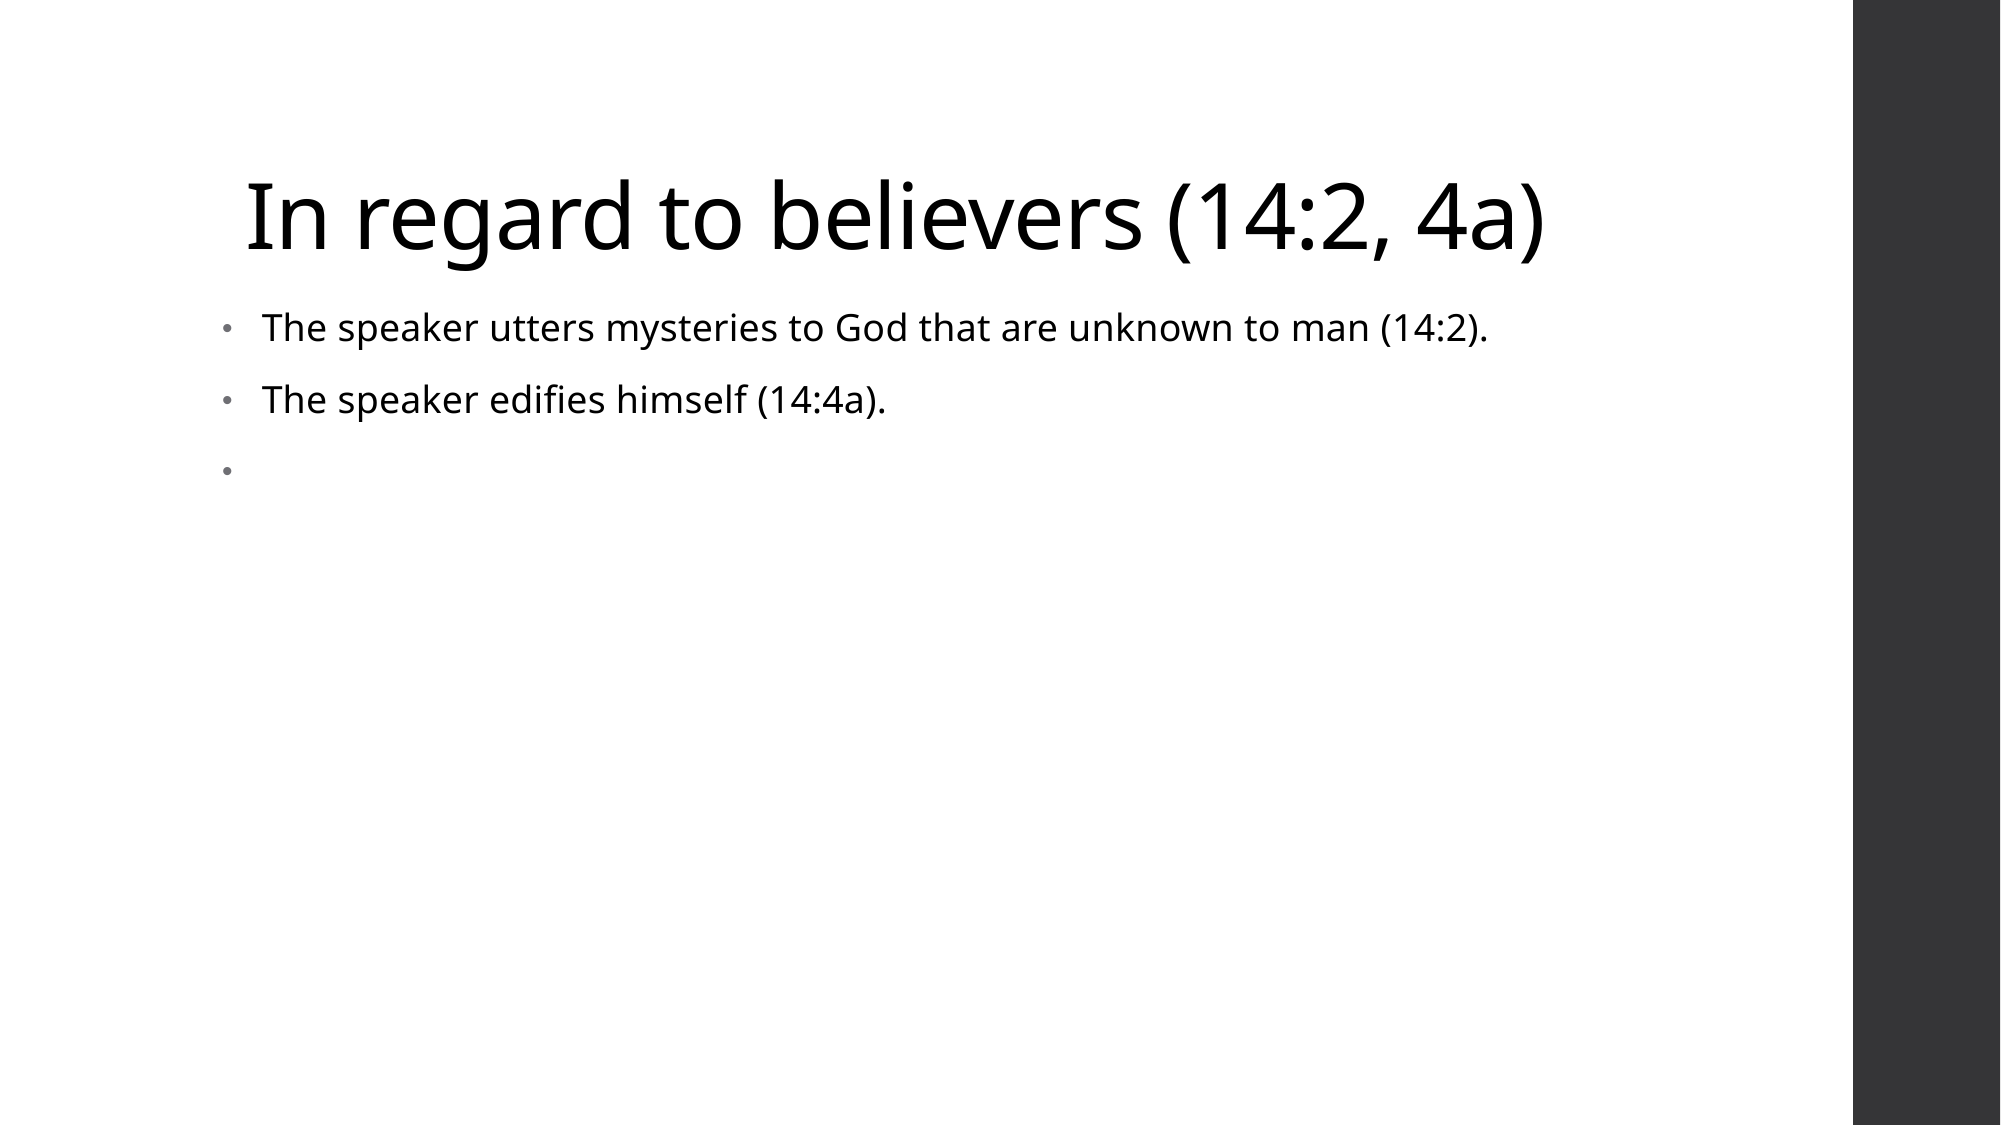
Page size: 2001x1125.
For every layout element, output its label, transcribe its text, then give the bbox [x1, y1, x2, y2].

list The speaker utters mysteries to God that are unknown to man (14:2). The speaker edifies himself (14:4a). [206, 299, 1617, 1014]
title In regard to believers (14:2, 4a) [206, 60, 1797, 278]
